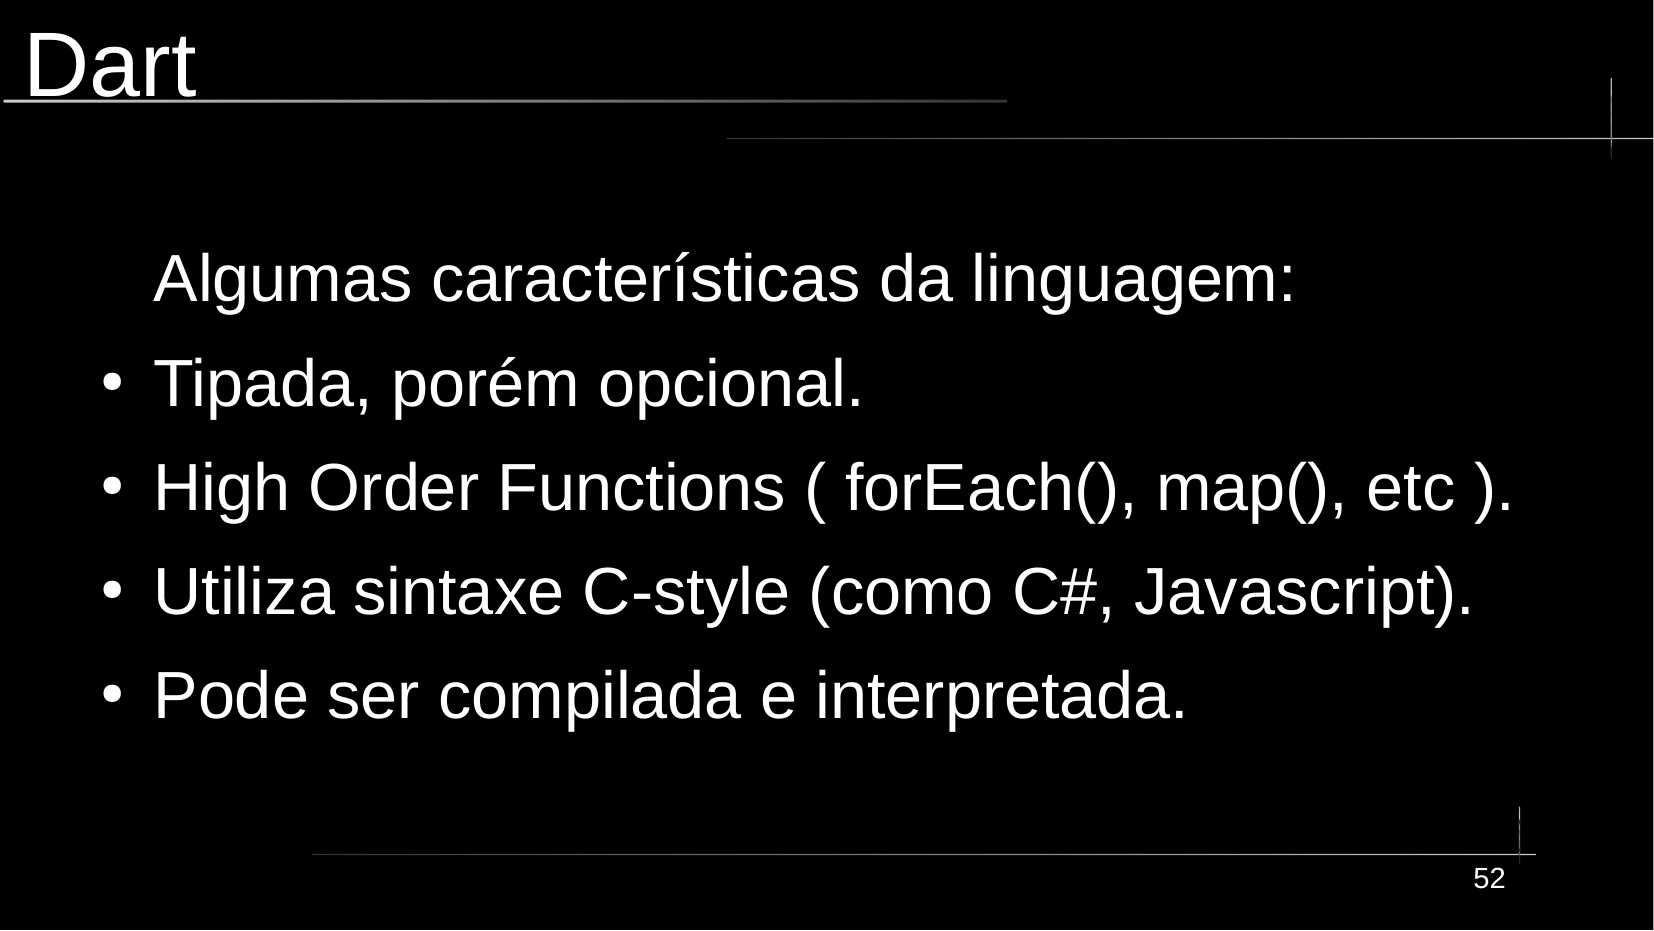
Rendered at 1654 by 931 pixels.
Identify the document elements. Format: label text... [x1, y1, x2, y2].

title Dart [23, 11, 1589, 119]
subtitle Algumas características da linguagem: Tipada, porém opcional. High Order Functions ( forEach(), map(), etc ). Utiliza sintaxe C-style (como C#, Javascript). Pode ser compilada e interpretada. [82, 217, 1571, 757]
